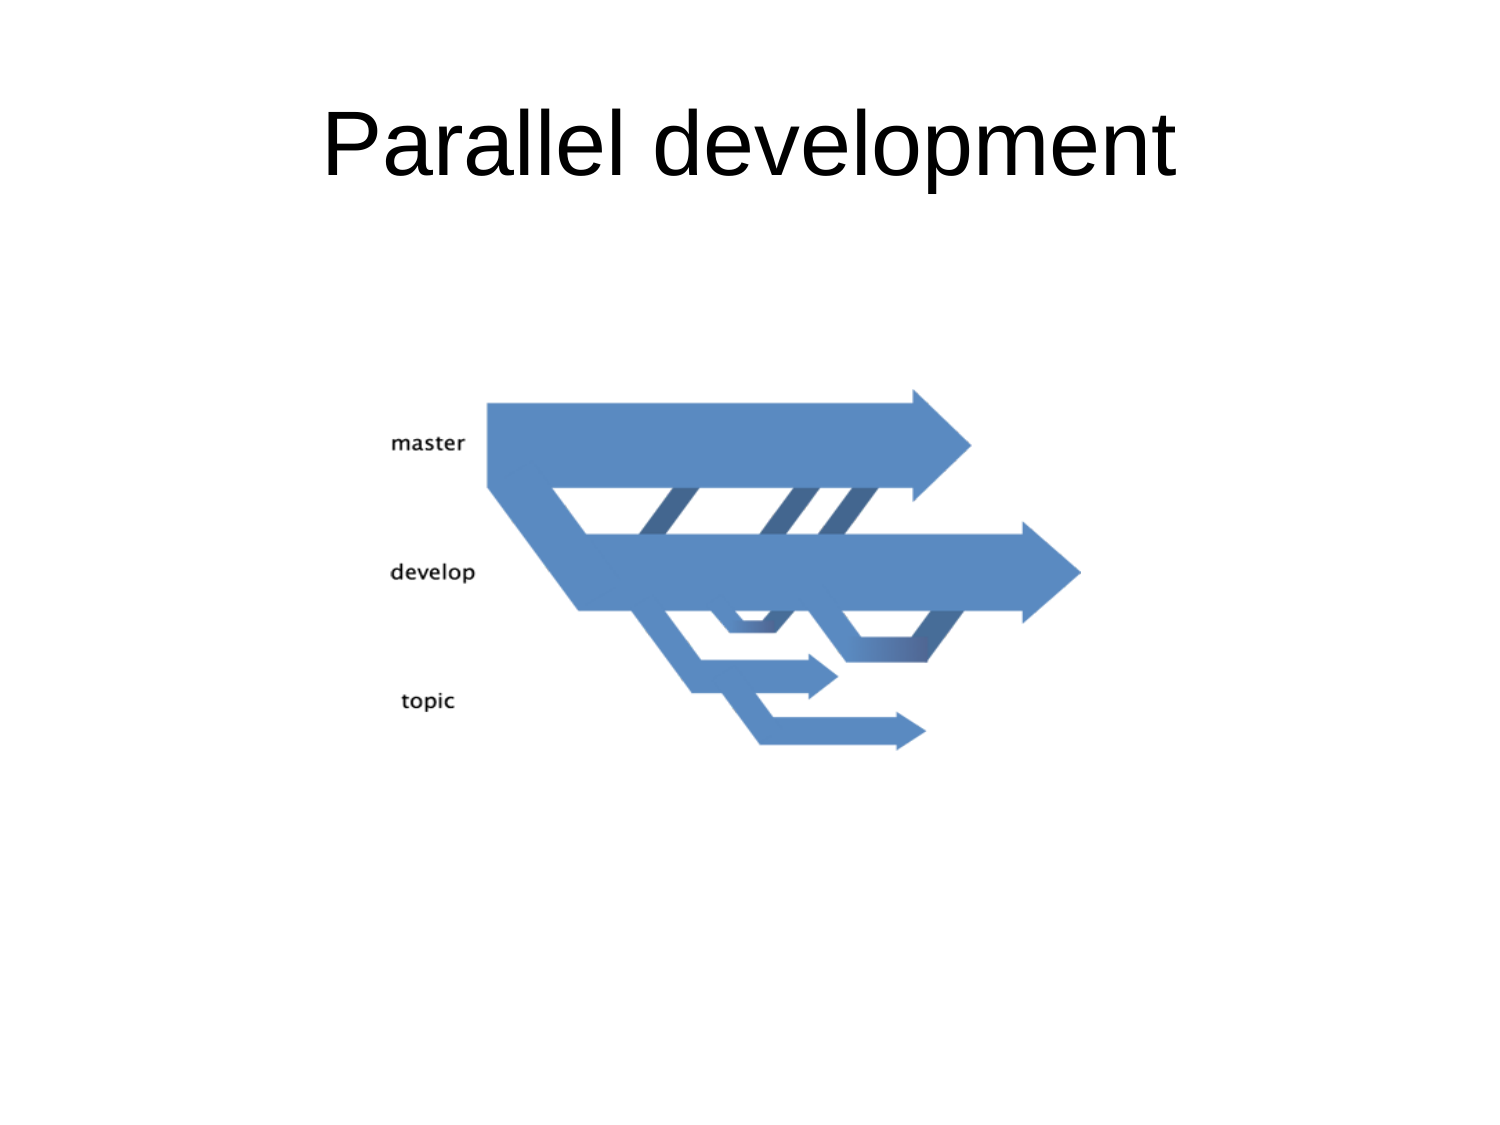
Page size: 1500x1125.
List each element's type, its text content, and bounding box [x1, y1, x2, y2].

picture [390, 389, 1081, 751]
title Parallel development [75, 83, 1426, 194]
